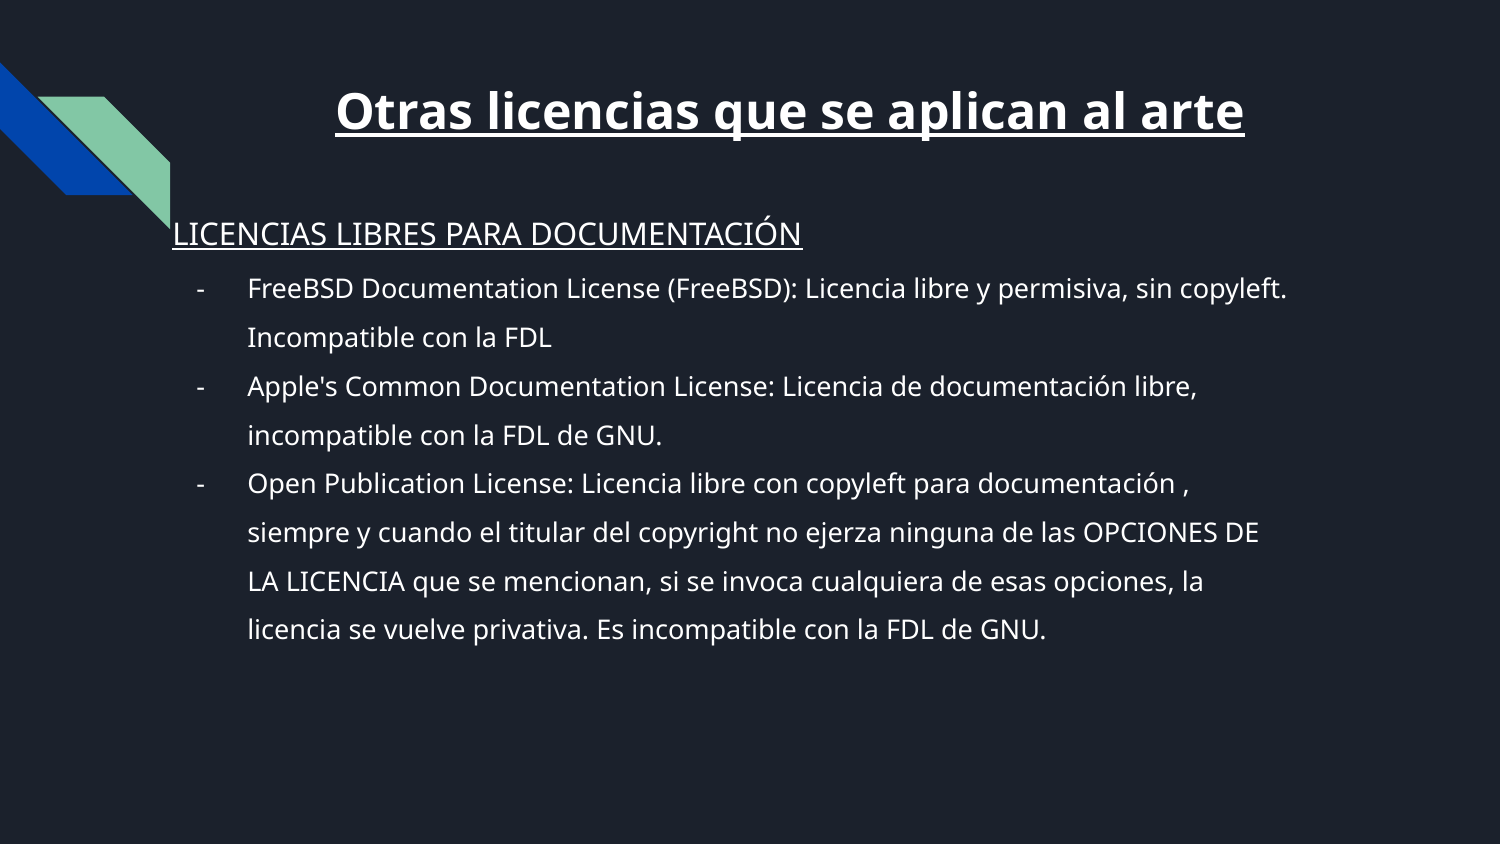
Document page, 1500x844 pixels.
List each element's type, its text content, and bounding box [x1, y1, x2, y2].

list LICENCIAS LIBRES PARA DOCUMENTACIÓN FreeBSD Documentation License (FreeBSD): Licencia libre y permisiva, sin copyleft. Incompatible con la FDL Apple's Common Documentation License: Licencia de documentación libre, incompatible con la FDL de GNU. Open Publication License: Licencia libre con copyleft para documentación , siempre y cuando el titular del copyright no ejerza ninguna de las OPCIONES DE LA LICENCIA que se mencionan, si se invoca cualquiera de esas opciones, la licencia se vuelve privativa. Es incompatible con la FDL de GNU. [157, 214, 1313, 693]
title Otras licencias que se aplican al arte [212, 64, 1368, 215]
